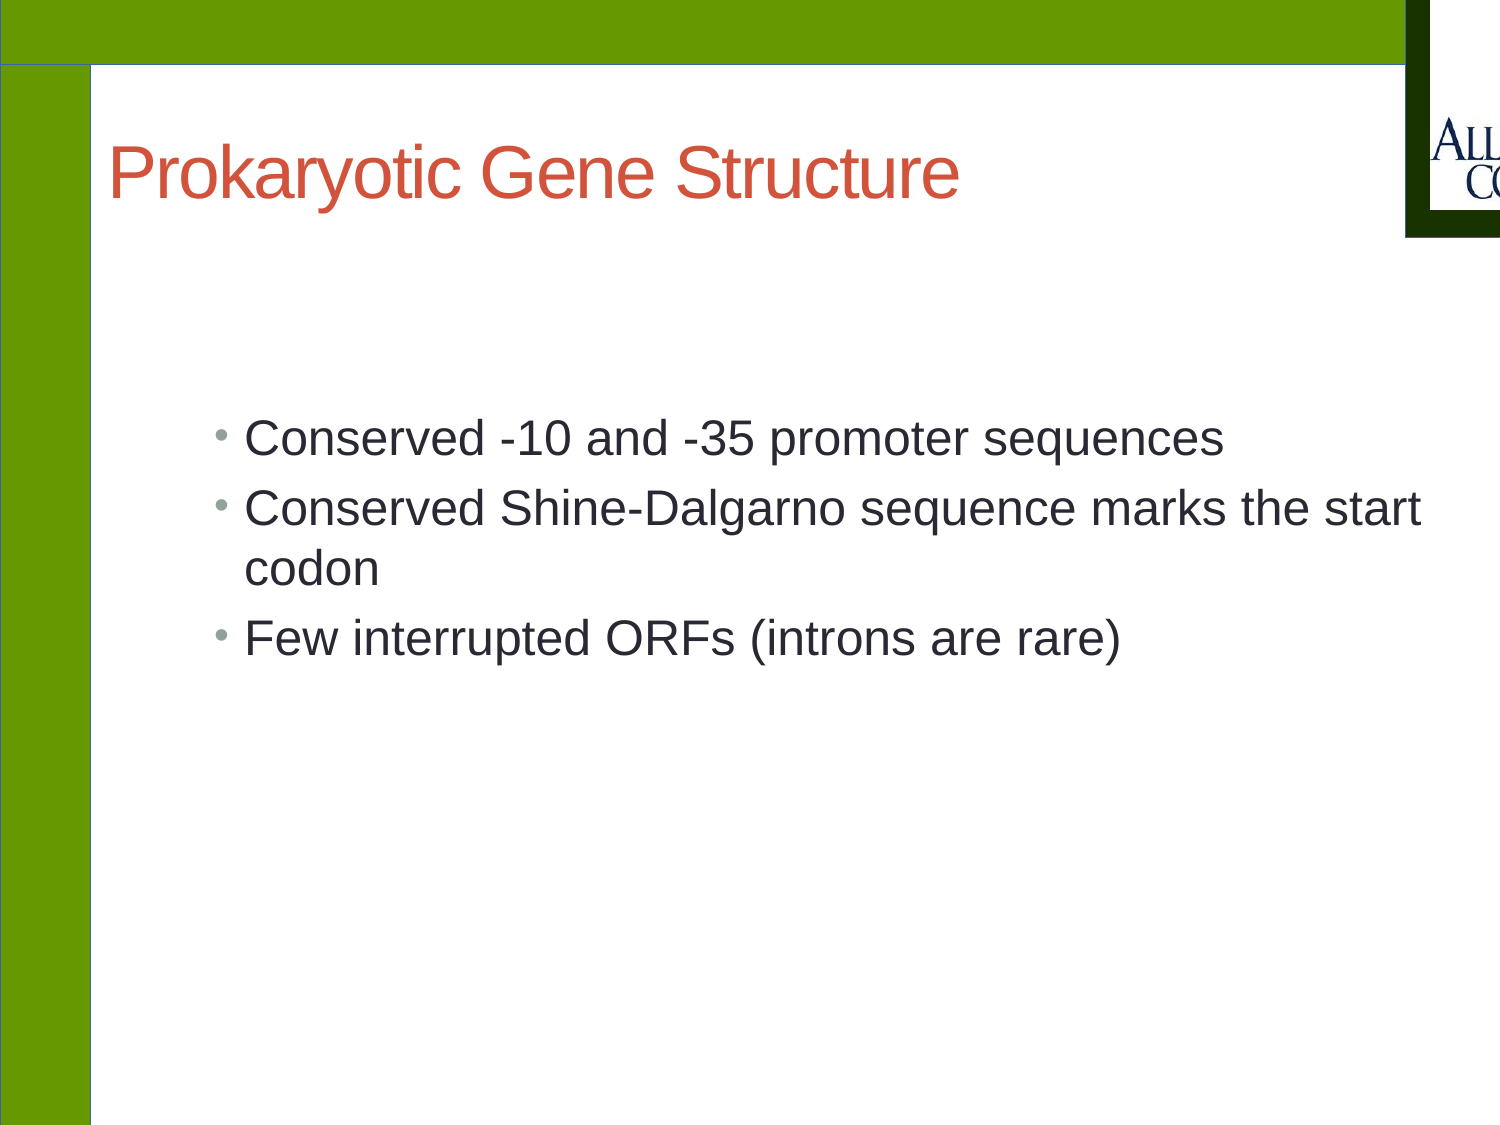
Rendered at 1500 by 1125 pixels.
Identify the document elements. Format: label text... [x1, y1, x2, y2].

list Conserved -10 and -35 promoter sequences Conserved Shine-Dalgarno sequence marks the start codon Few interrupted ORFs (introns are rare) [199, 397, 1441, 760]
text_box [0, 0, 1500, 1125]
picture [1430, 0, 1500, 210]
title Prokaryotic Gene Structure [92, 87, 1443, 251]
